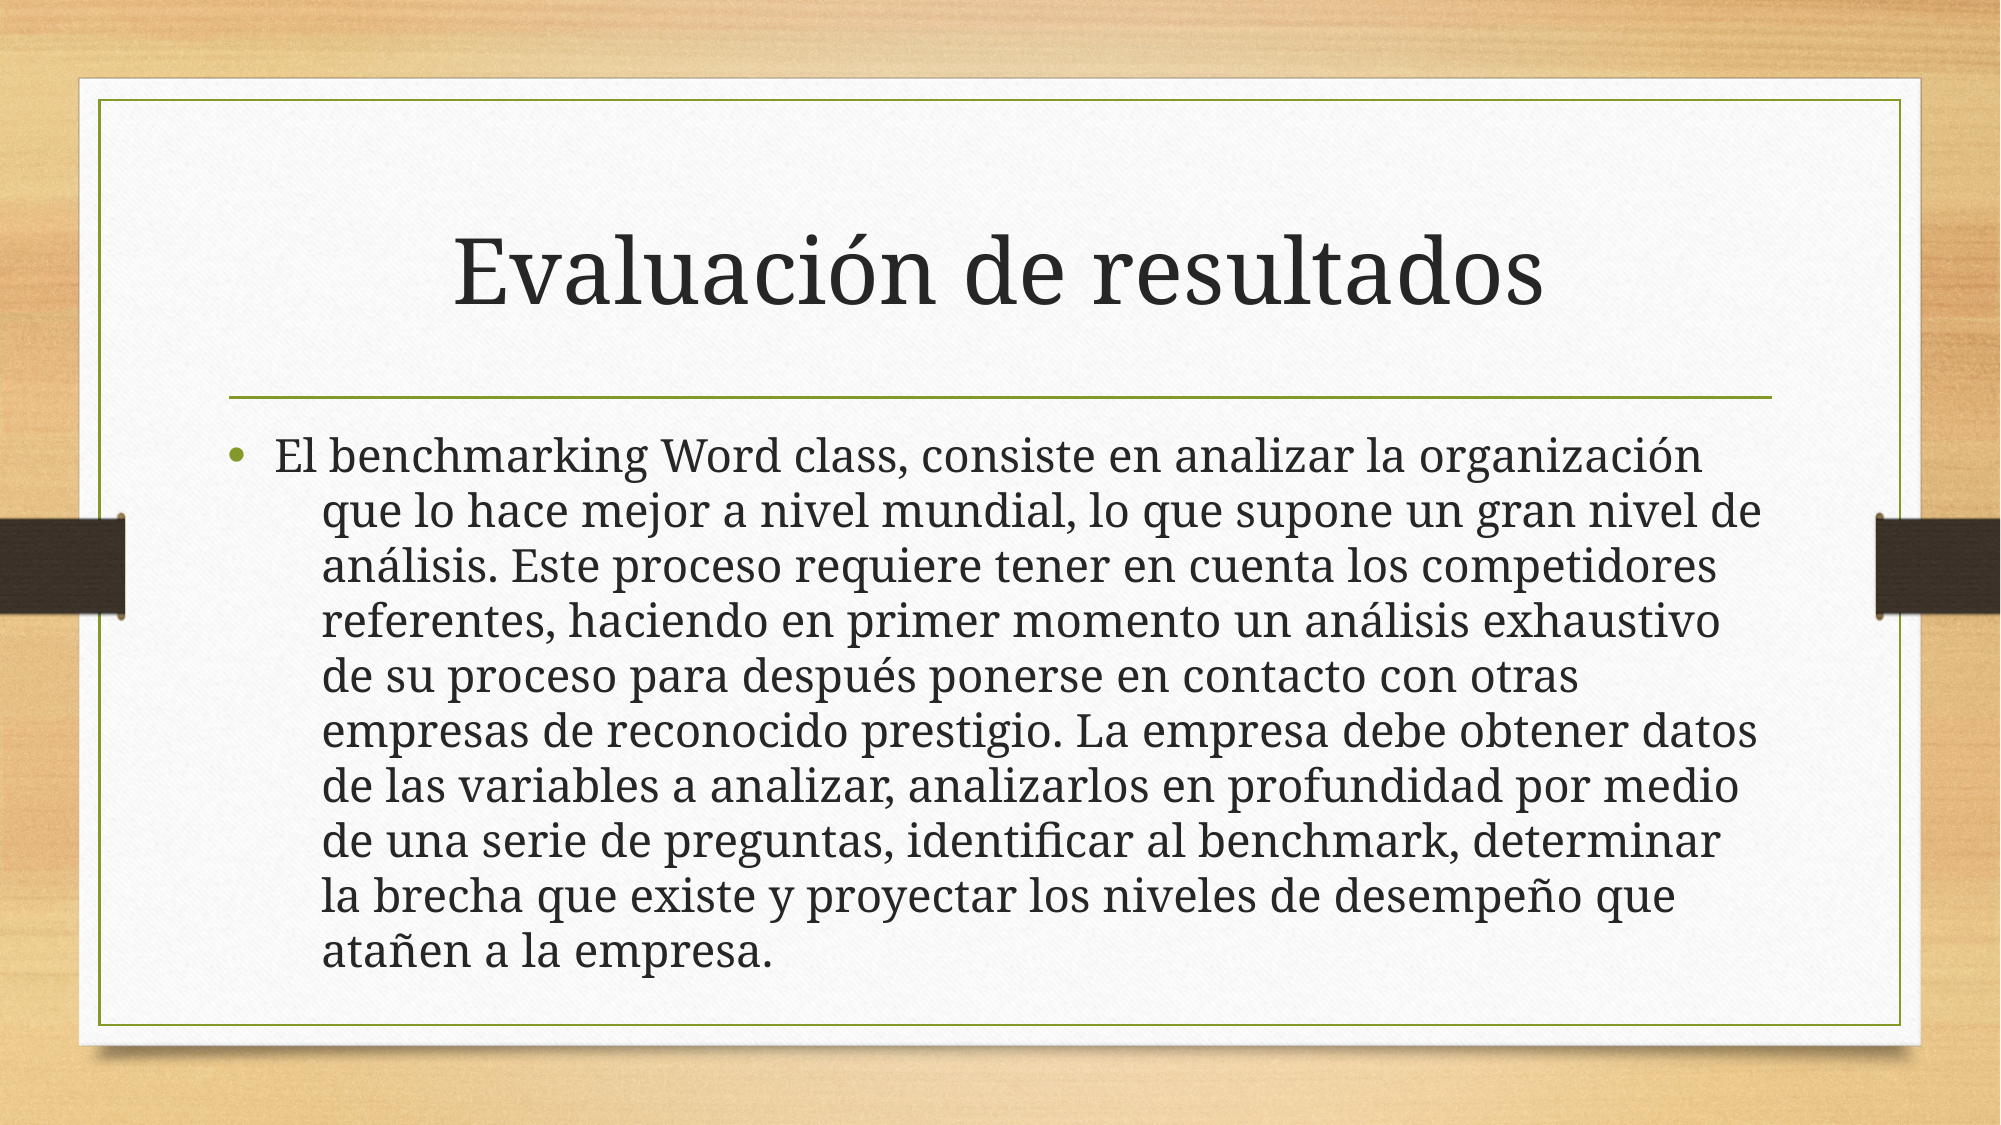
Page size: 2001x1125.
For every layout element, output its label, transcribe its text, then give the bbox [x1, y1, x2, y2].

title Evaluación de resultados [212, 161, 1788, 376]
list El benchmarking Word class, consiste en analizar la organización que lo hace mejor a nivel mundial, lo que supone un gran nivel de análisis. Este proceso requiere tener en cuenta los competidores referentes, haciendo en primer momento un análisis exhaustivo de su proceso para después ponerse en contacto con otras empresas de reconocido prestigio. La empresa debe obtener datos de las variables a analizar, analizarlos en profundidad por medio de una serie de preguntas, identificar al benchmark, determinar la brecha que existe y proyectar los niveles de desempeño que atañen a la empresa. [212, 419, 1788, 964]
picture [0, 0, 2001, 1125]
